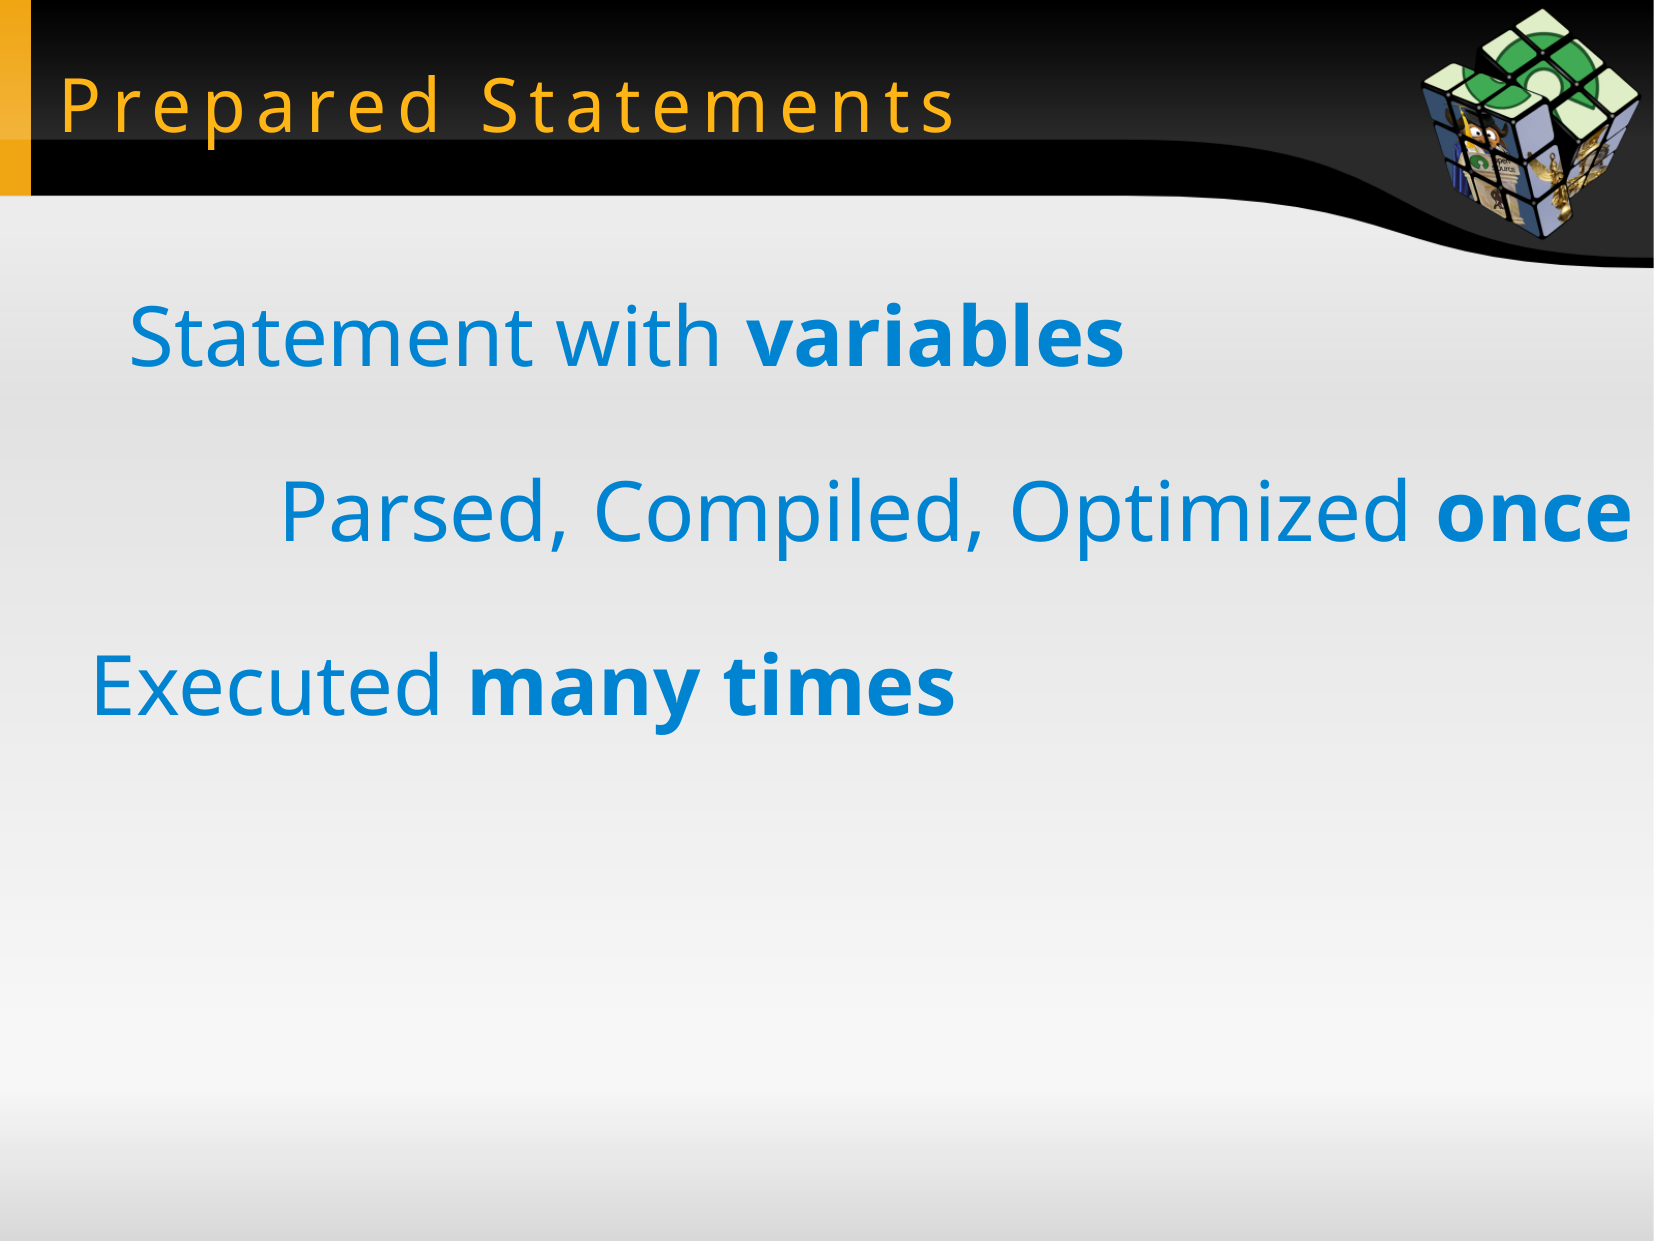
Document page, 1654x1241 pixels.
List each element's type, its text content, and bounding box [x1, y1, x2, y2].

text_box Parsed, Compiled, Optimized once [262, 443, 1593, 555]
text_box Executed many times [73, 618, 929, 730]
title Prepared Statements [59, 29, 1270, 178]
picture [0, 0, 1654, 1241]
text_box Statement with variables [112, 268, 1113, 380]
